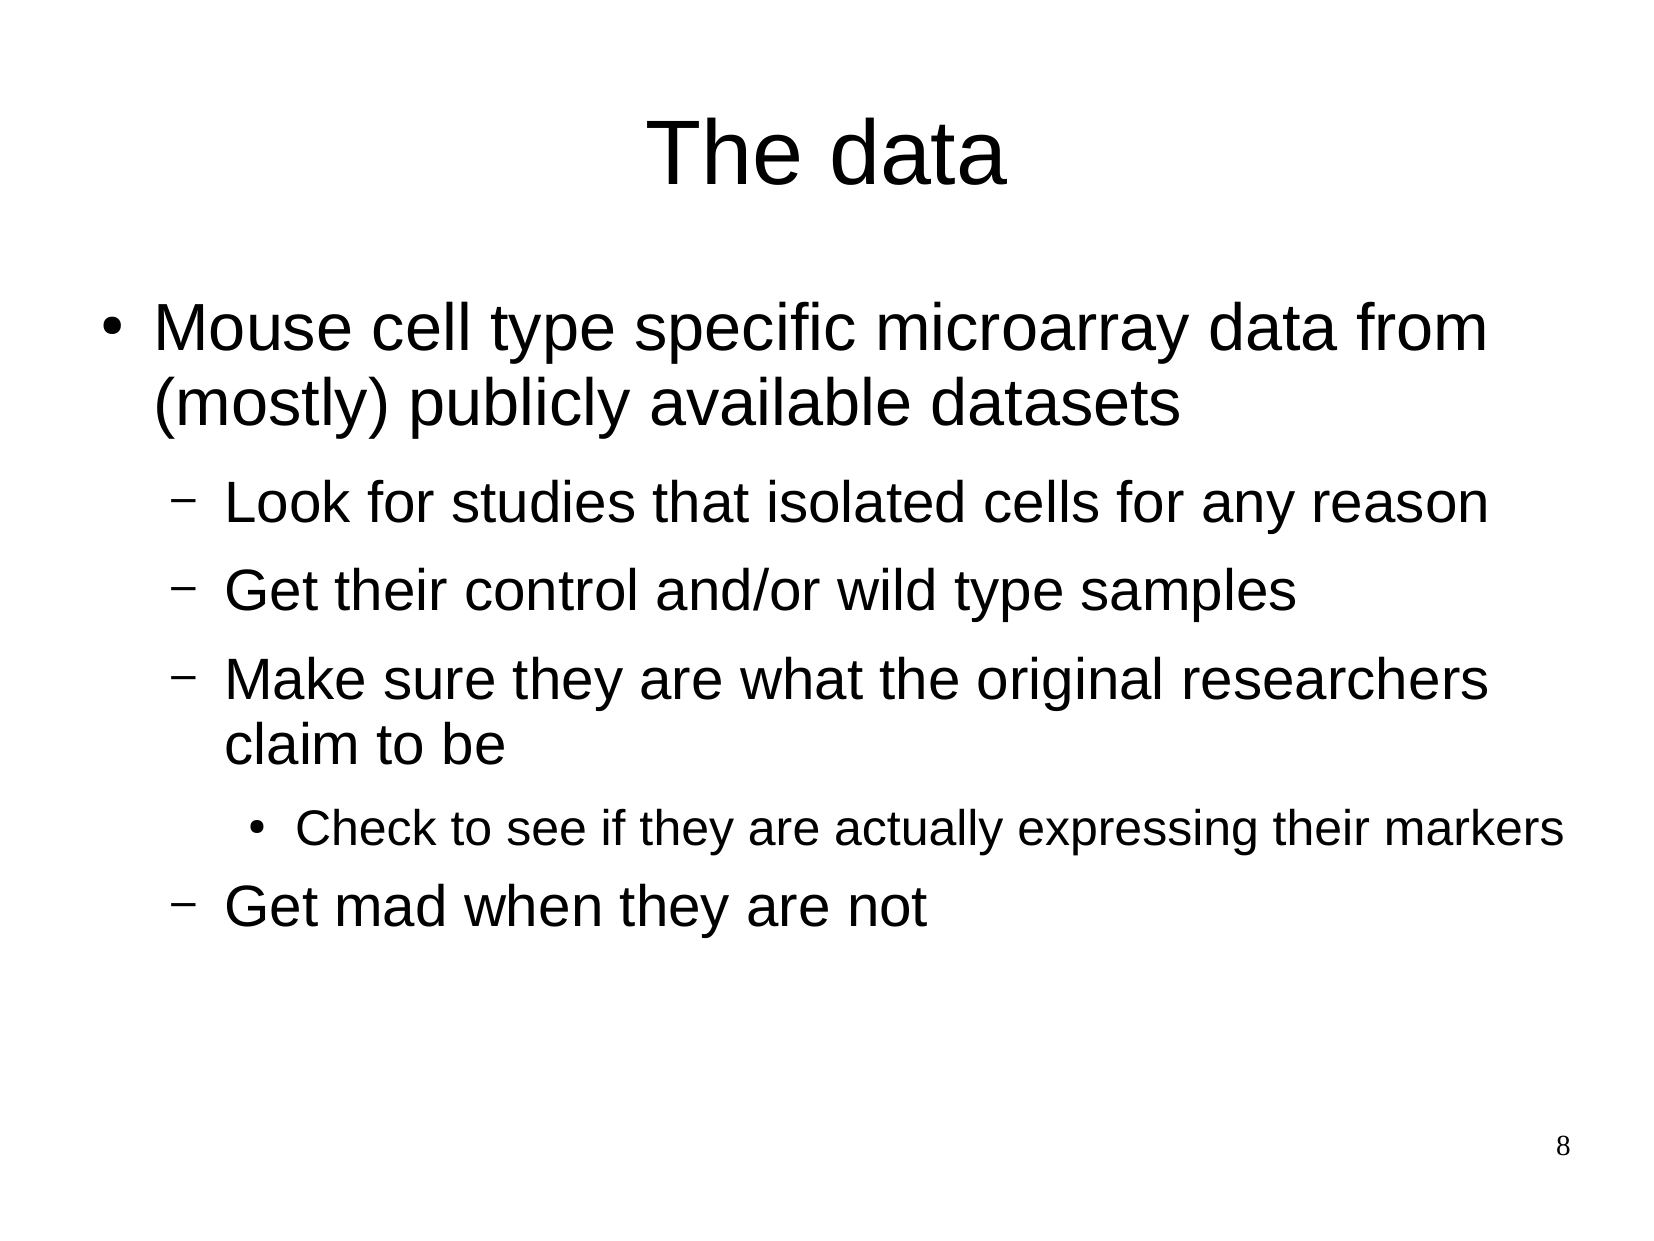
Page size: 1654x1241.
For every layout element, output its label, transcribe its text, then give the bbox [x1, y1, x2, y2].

title The data [82, 49, 1571, 257]
list Mouse cell type specific microarray data from (mostly) publicly available datasets Look for studies that isolated cells for any reason Get their control and/or wild type samples Make sure they are what the original researchers claim to be Check to see if they are actually expressing their markers Get mad when they are not [82, 290, 1571, 1010]
